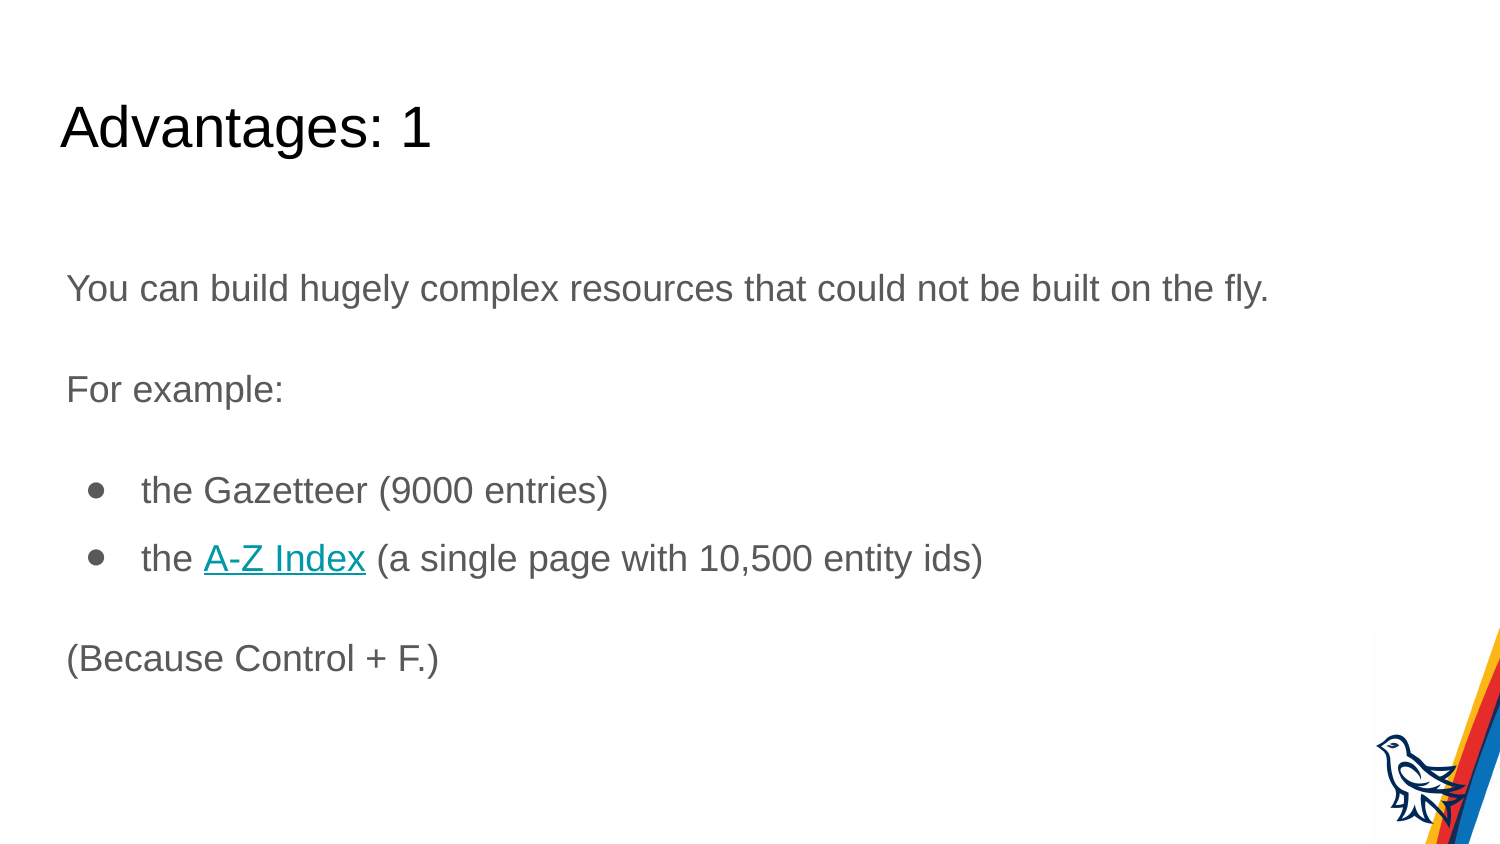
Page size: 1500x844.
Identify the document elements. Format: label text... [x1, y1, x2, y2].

picture [1372, 628, 1500, 844]
title Advantages: 1 [45, 74, 1443, 169]
list You can build hugely complex resources that could not be built on the fly. For example: the Gazetteer (9000 entries) the A-Z Index (a single page with 10,500 entity ids) (Because Control + F.) [51, 226, 1449, 747]
